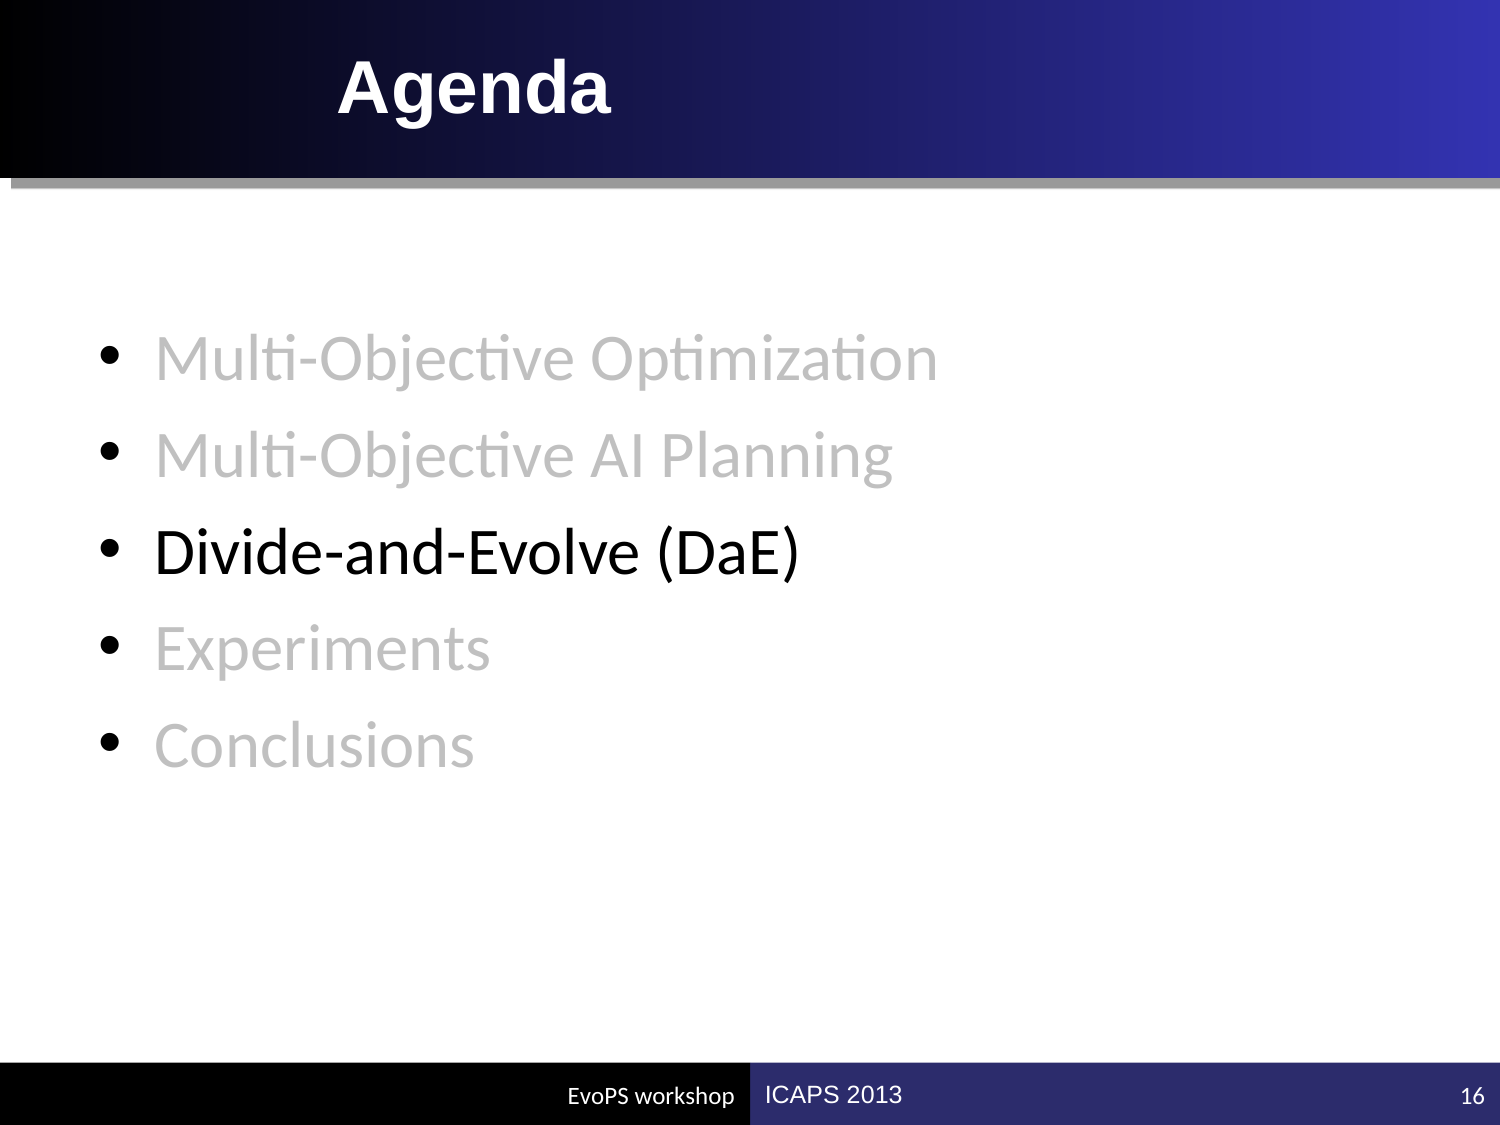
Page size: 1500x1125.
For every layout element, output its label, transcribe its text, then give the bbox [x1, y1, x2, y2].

list Multi-Objective Optimization Multi-Objective AI Planning Divide-and-Evolve (DaE) Experiments Conclusions [83, 306, 1371, 959]
text_box Agenda [322, 31, 1214, 137]
